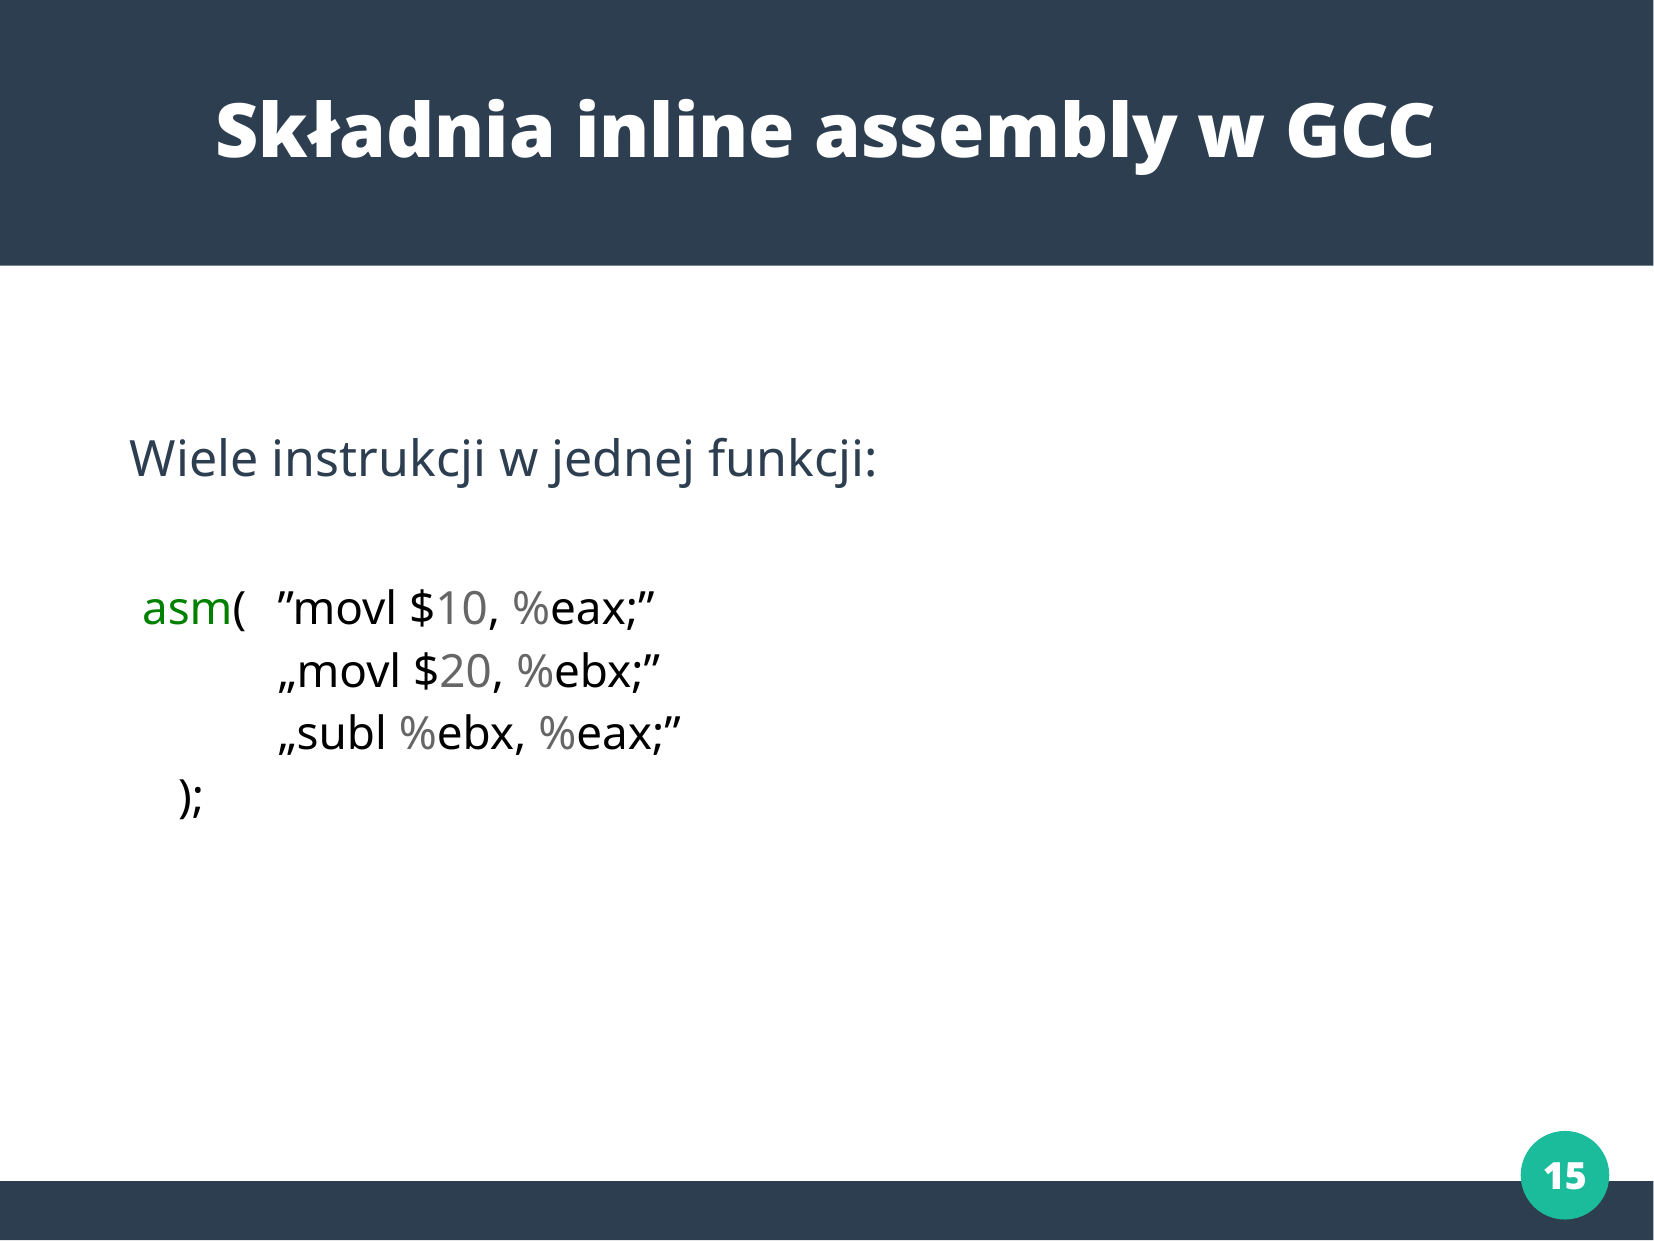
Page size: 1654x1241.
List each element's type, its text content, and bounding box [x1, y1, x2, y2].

text_box asm( ”movl $10, %eax;” „movl $20, %ebx;” „subl %ebx, %eax;” ); [115, 568, 1072, 797]
title Składnia inline assembly w GCC [59, 49, 1595, 207]
list Wiele instrukcji w jednej funkcji: [59, 324, 1595, 1152]
